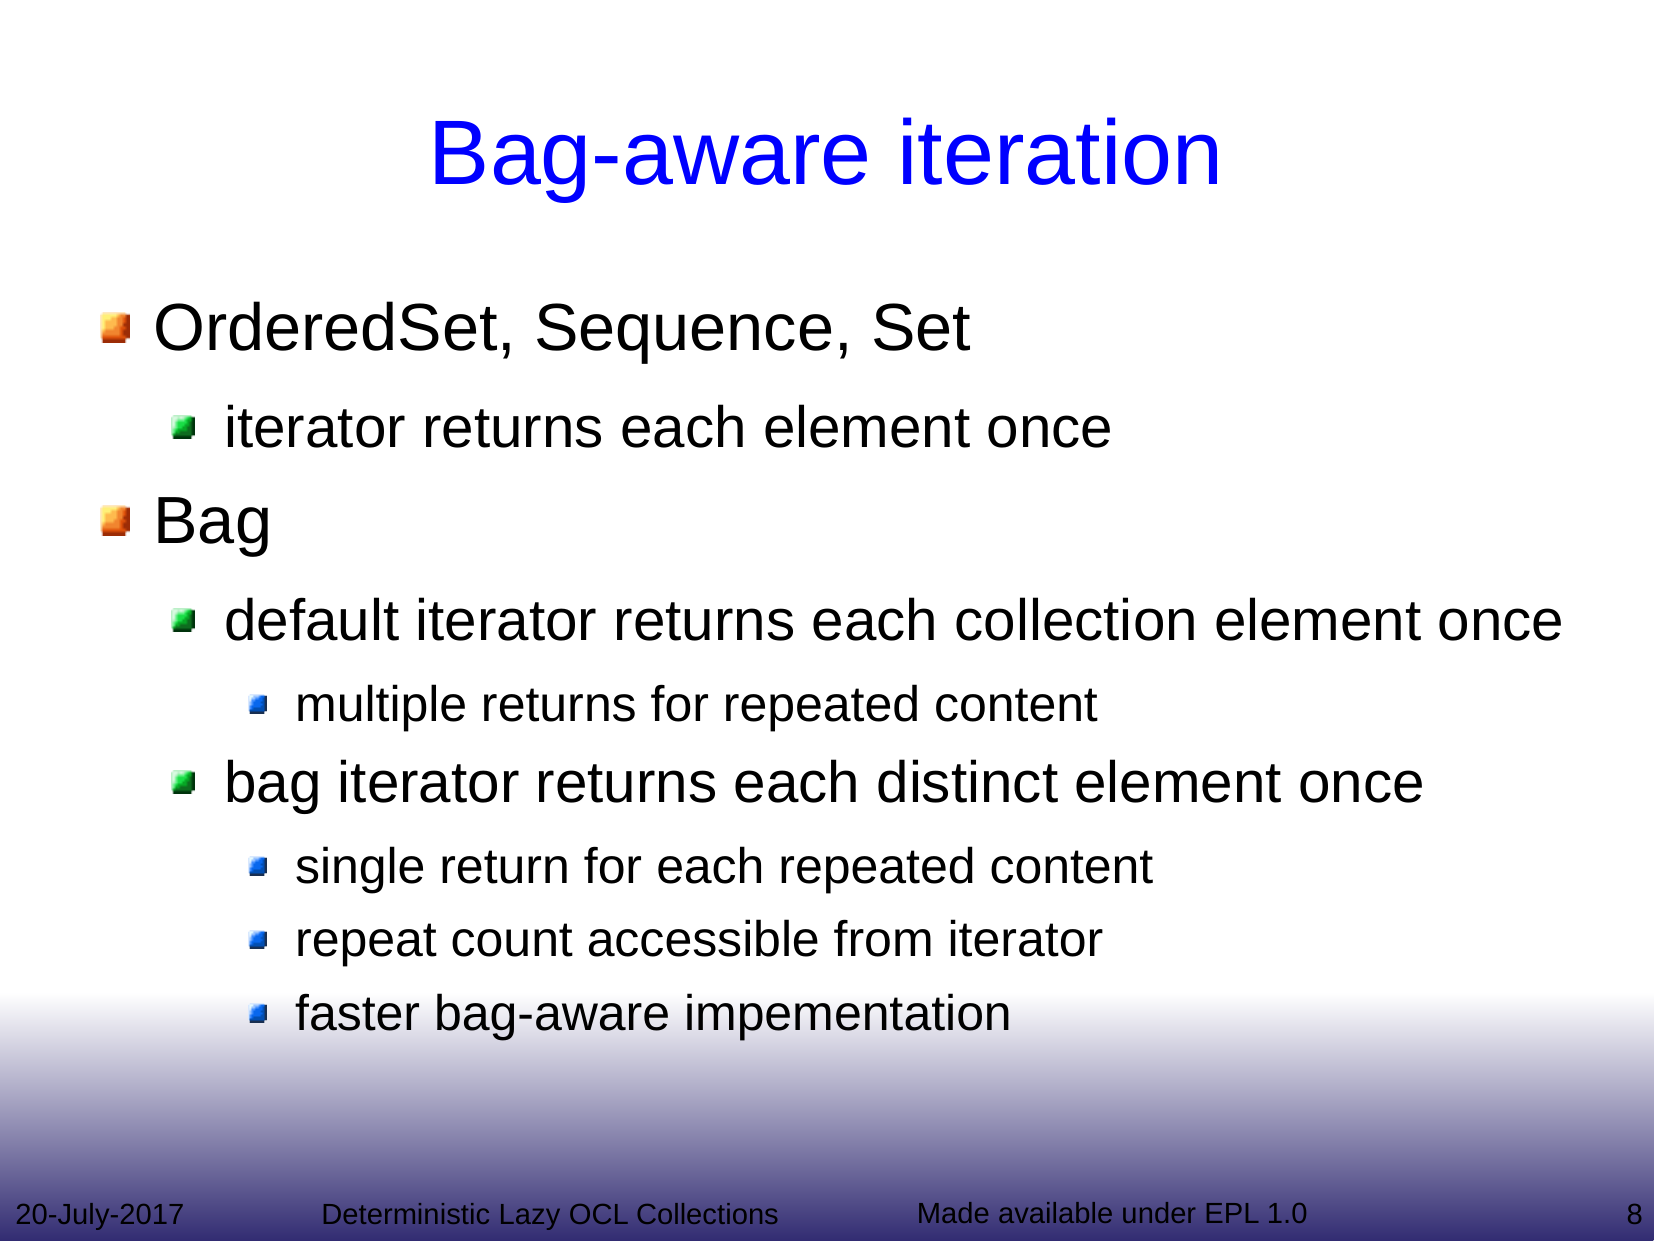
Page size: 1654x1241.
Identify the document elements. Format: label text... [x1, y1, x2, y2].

list OrderedSet, Sequence, Set iterator returns each element once Bag default iterator returns each collection element once multiple returns for repeated content bag iterator returns each distinct element once single return for each repeated content repeat count accessible from iterator faster bag-aware impementation [82, 290, 1571, 1109]
title Bag-aware iteration [82, 49, 1571, 257]
